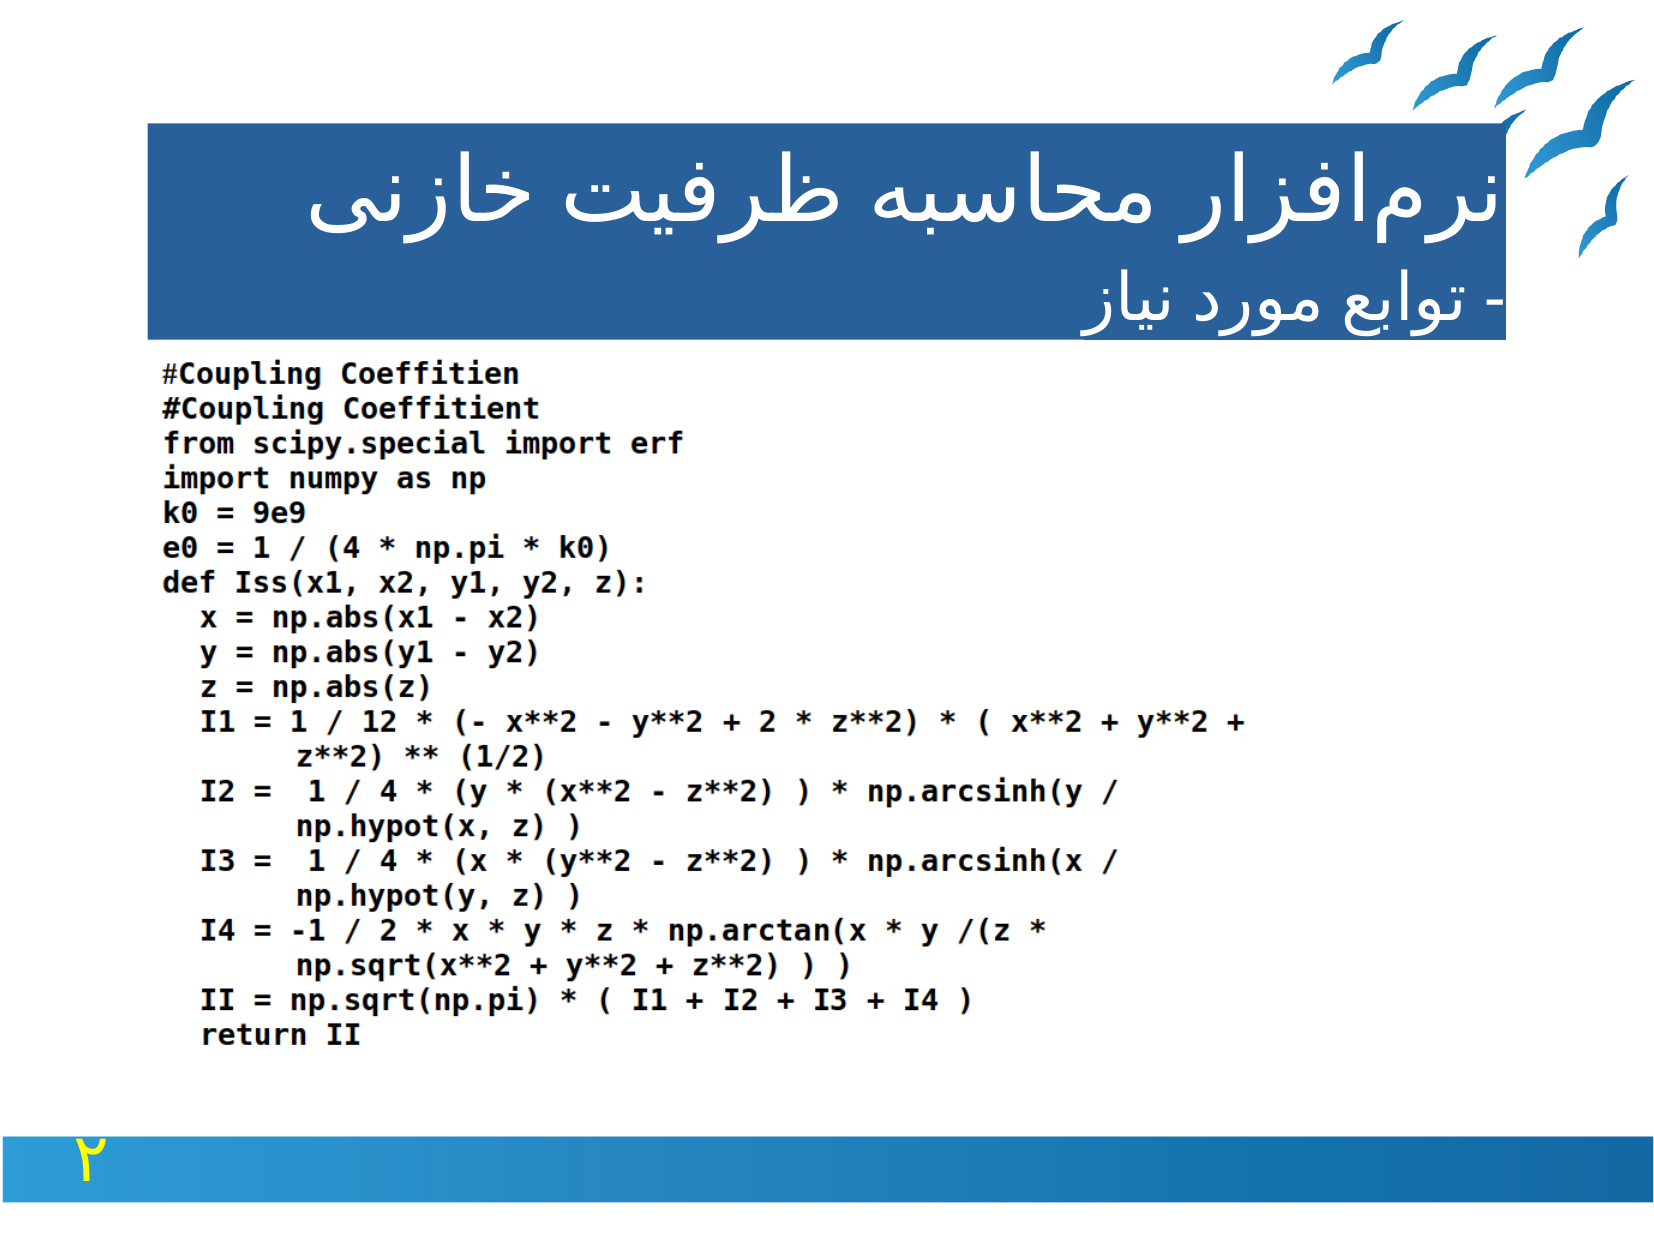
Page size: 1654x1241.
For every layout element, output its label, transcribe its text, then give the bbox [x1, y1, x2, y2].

title نرم‌افزار محاسبه ظرفیت خازنی - توابع مورد نیاز [147, 123, 1506, 338]
list [147, 338, 1506, 1063]
picture [0, 0, 1654, 1241]
text_box ۲۰ [59, 1102, 148, 1241]
